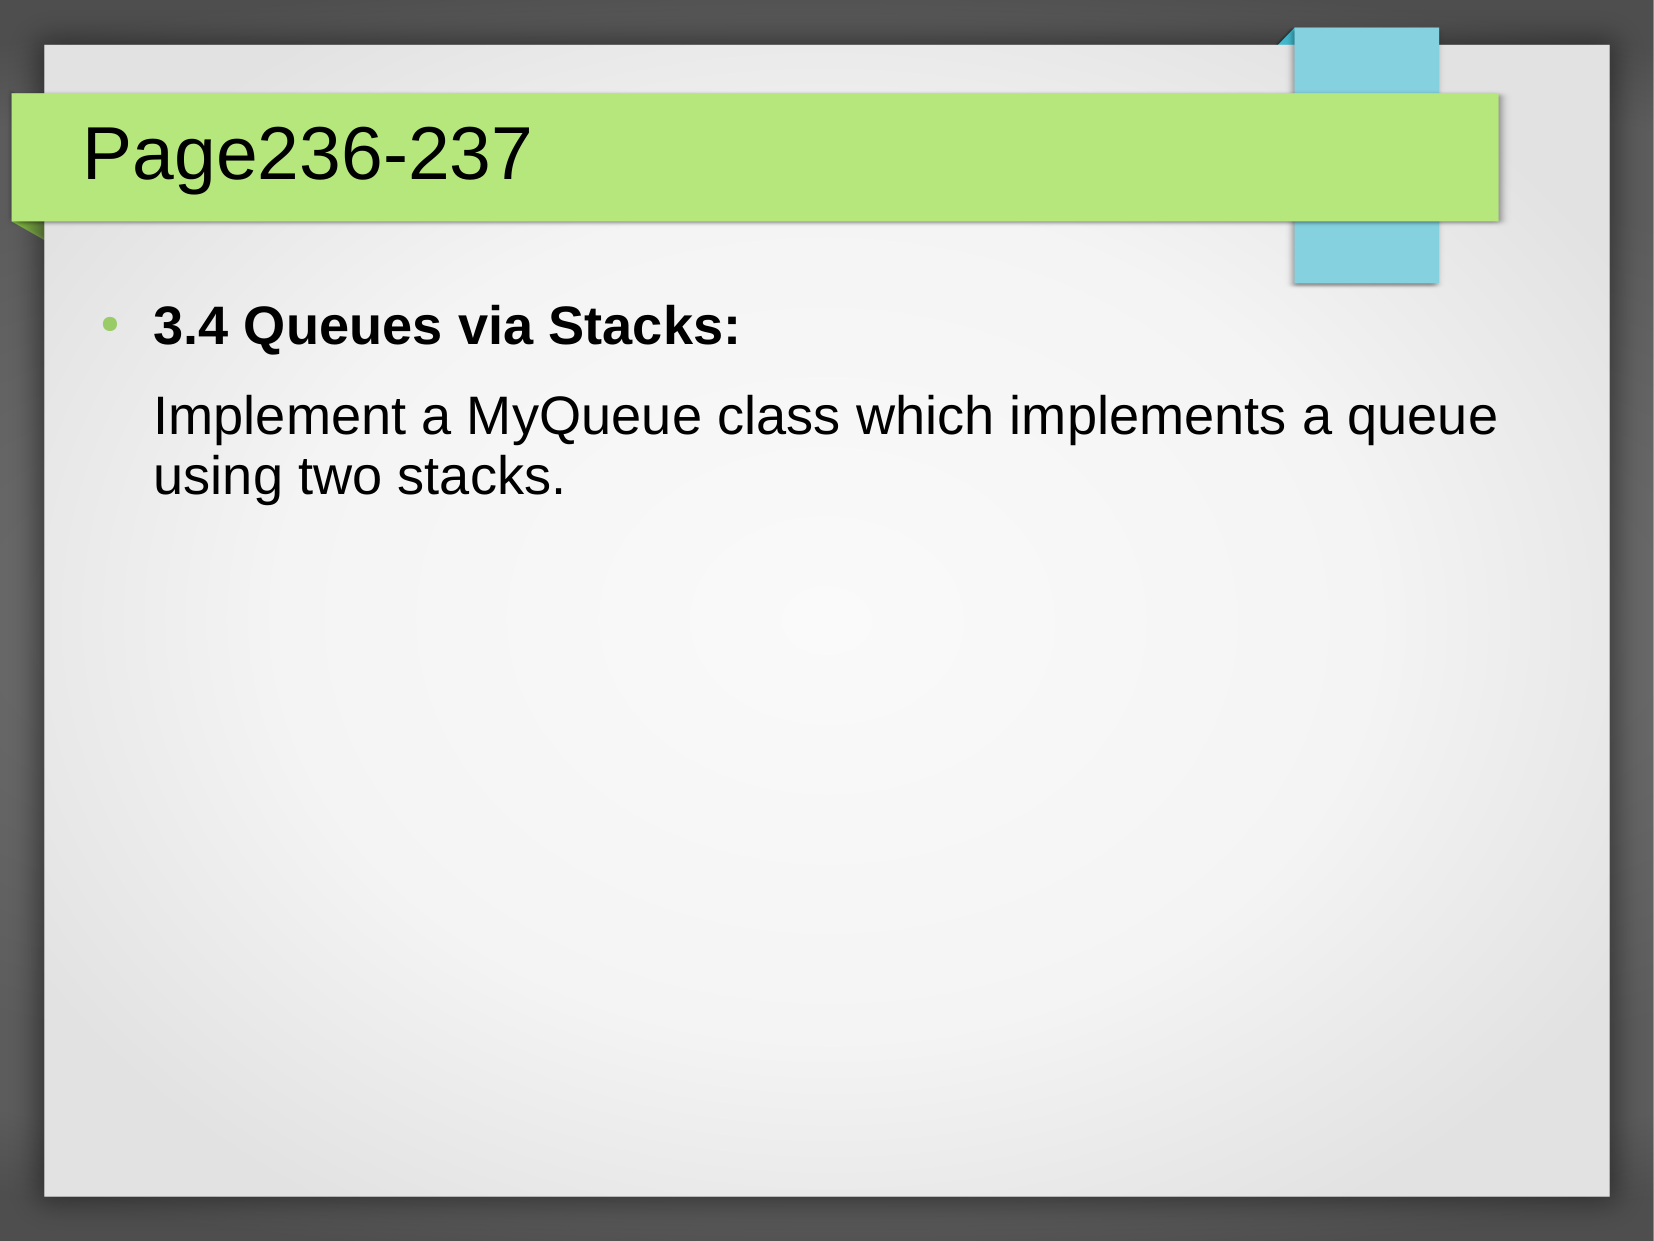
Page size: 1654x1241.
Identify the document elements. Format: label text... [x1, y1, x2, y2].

picture [0, 0, 1654, 1241]
title Page236-237 [82, 94, 1264, 213]
list 3.4 Queues via Stacks: Implement a MyQueue class which implements a queue using two stacks. [82, 295, 1571, 1015]
